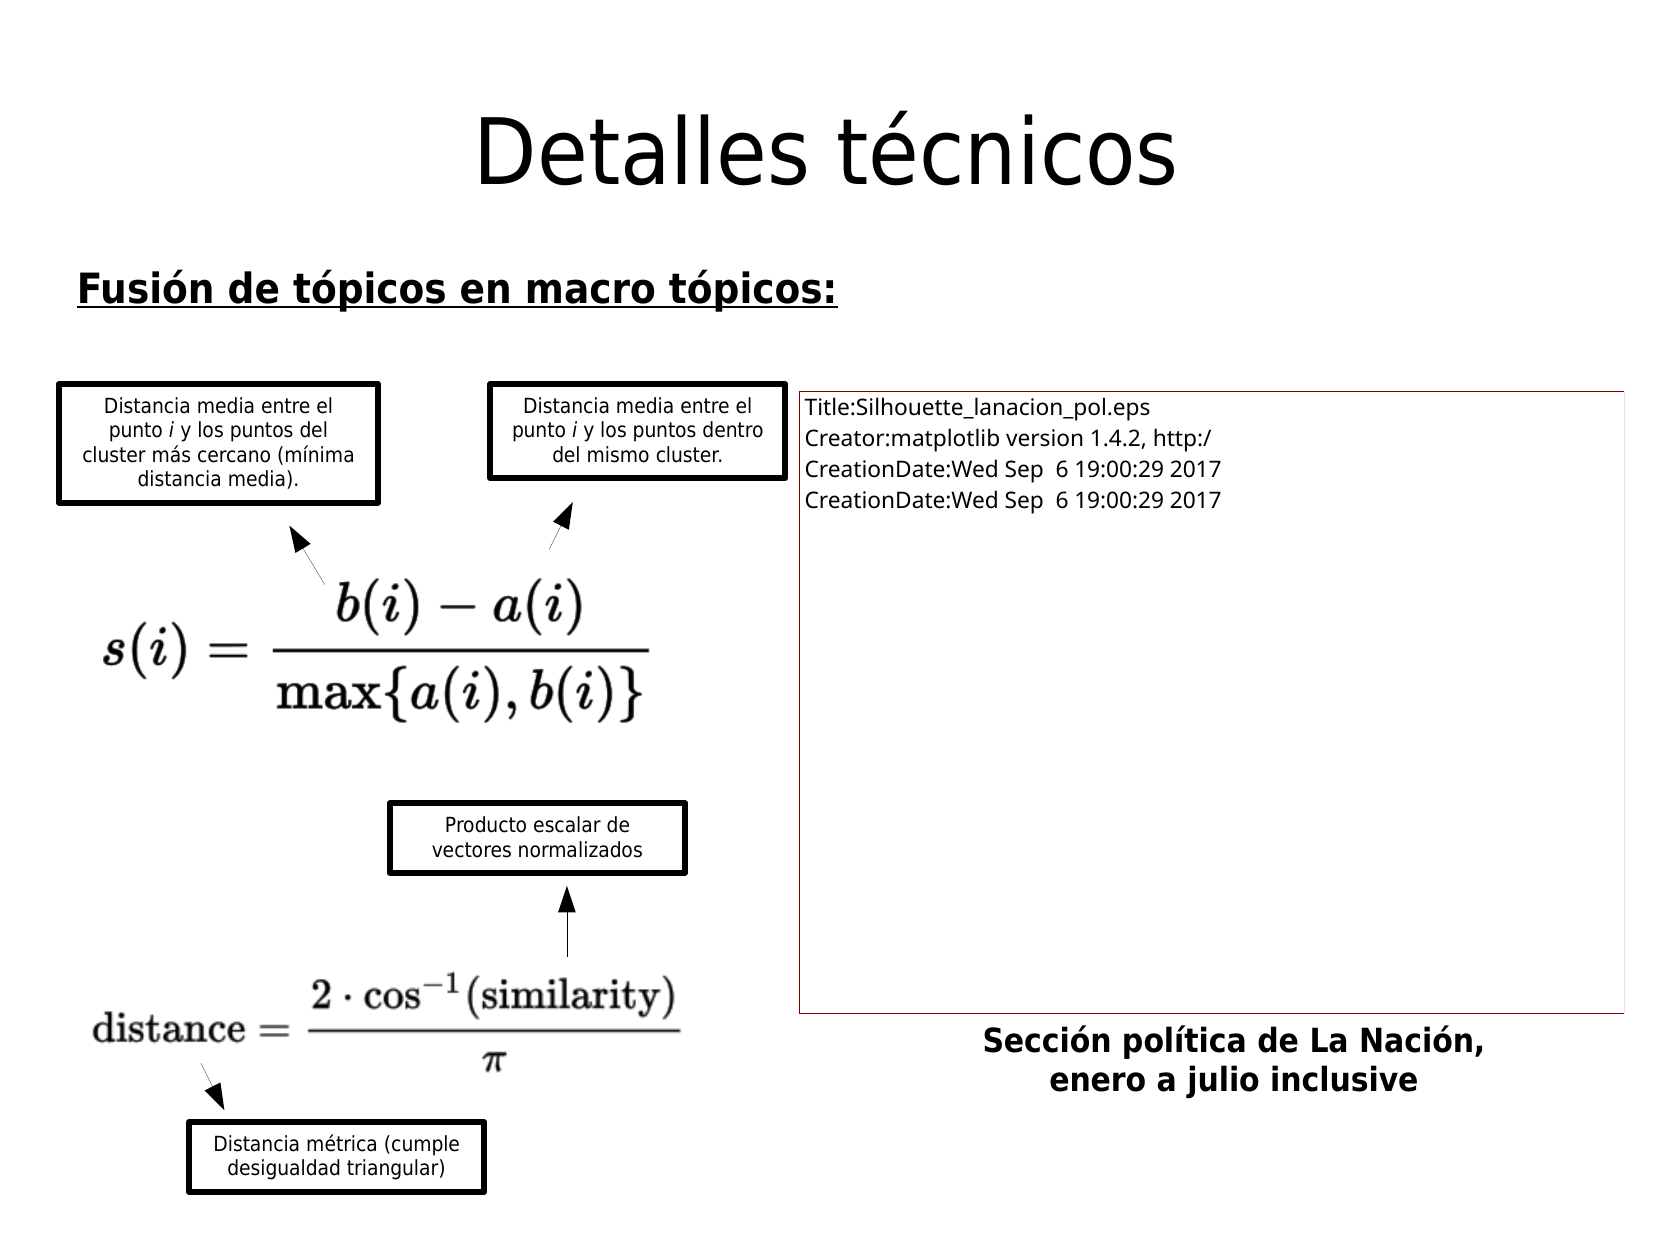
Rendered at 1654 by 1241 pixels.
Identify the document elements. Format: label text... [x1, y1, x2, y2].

title Sección política de La Nación, enero a julio inclusive [944, 1001, 1524, 1119]
text_box Distancia media entre el punto i y los puntos dentro del mismo cluster. [490, 384, 786, 479]
picture [797, 389, 1625, 1014]
picture [88, 549, 680, 756]
text_box Distancia métrica (cumple desigualdad triangular) [188, 1122, 485, 1192]
title Fusión de tópicos en macro tópicos: [76, 250, 1565, 328]
title Detalles técnicos [82, 49, 1571, 257]
picture [53, 956, 762, 1087]
text_box Distancia media entre el punto i y los puntos del cluster más cercano (mínima distancia media). [59, 383, 378, 503]
text_box Producto escalar de vectores normalizados [389, 803, 686, 873]
